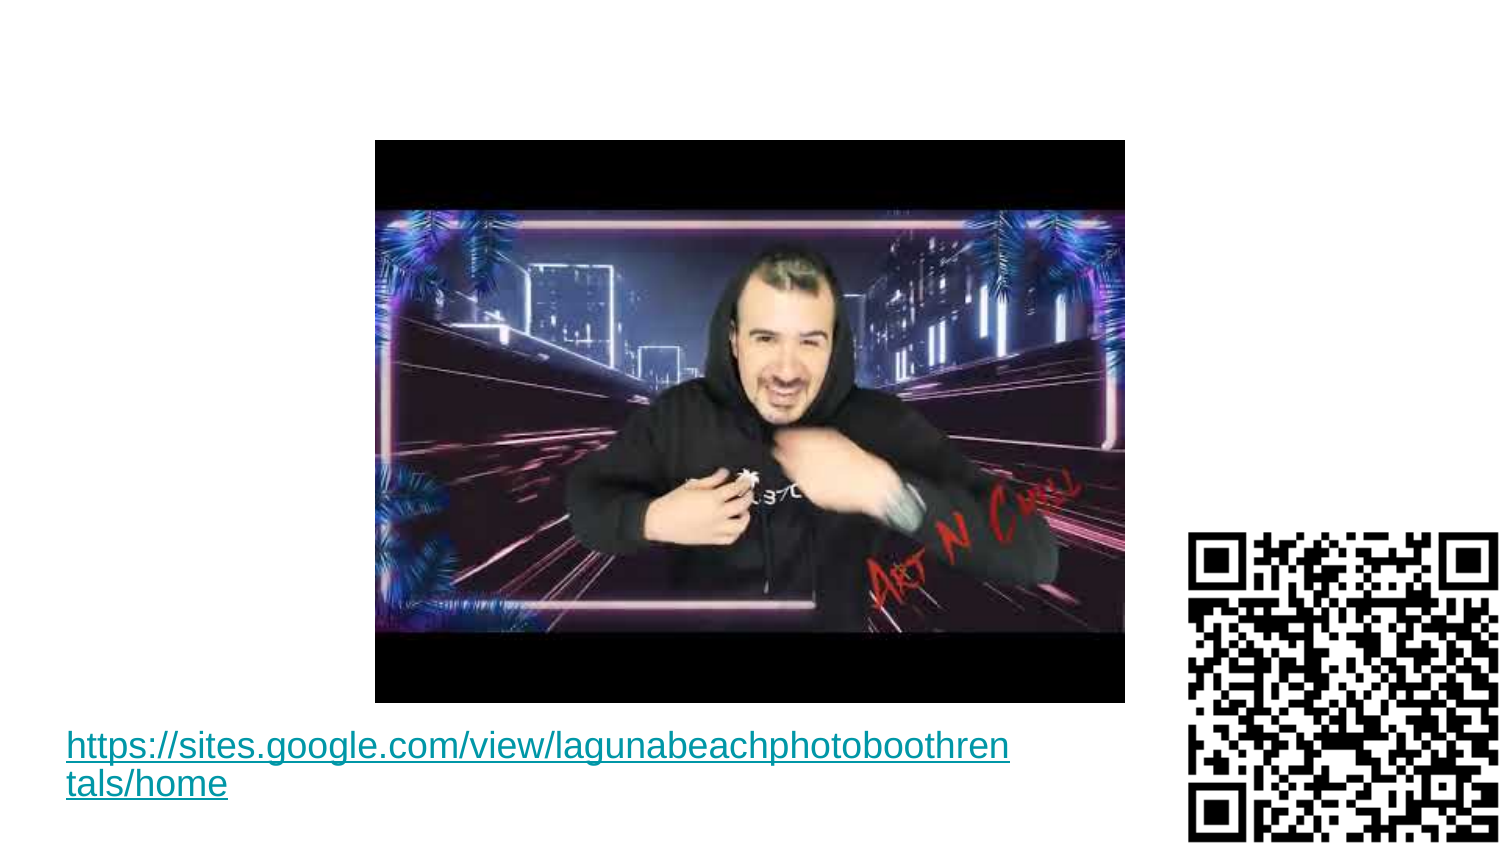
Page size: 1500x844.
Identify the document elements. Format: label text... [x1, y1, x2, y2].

list https://sites.google.com/view/lagunabeachphotoboothrentals/home [51, 694, 1036, 794]
picture [1187, 531, 1500, 844]
picture [375, 140, 1125, 704]
